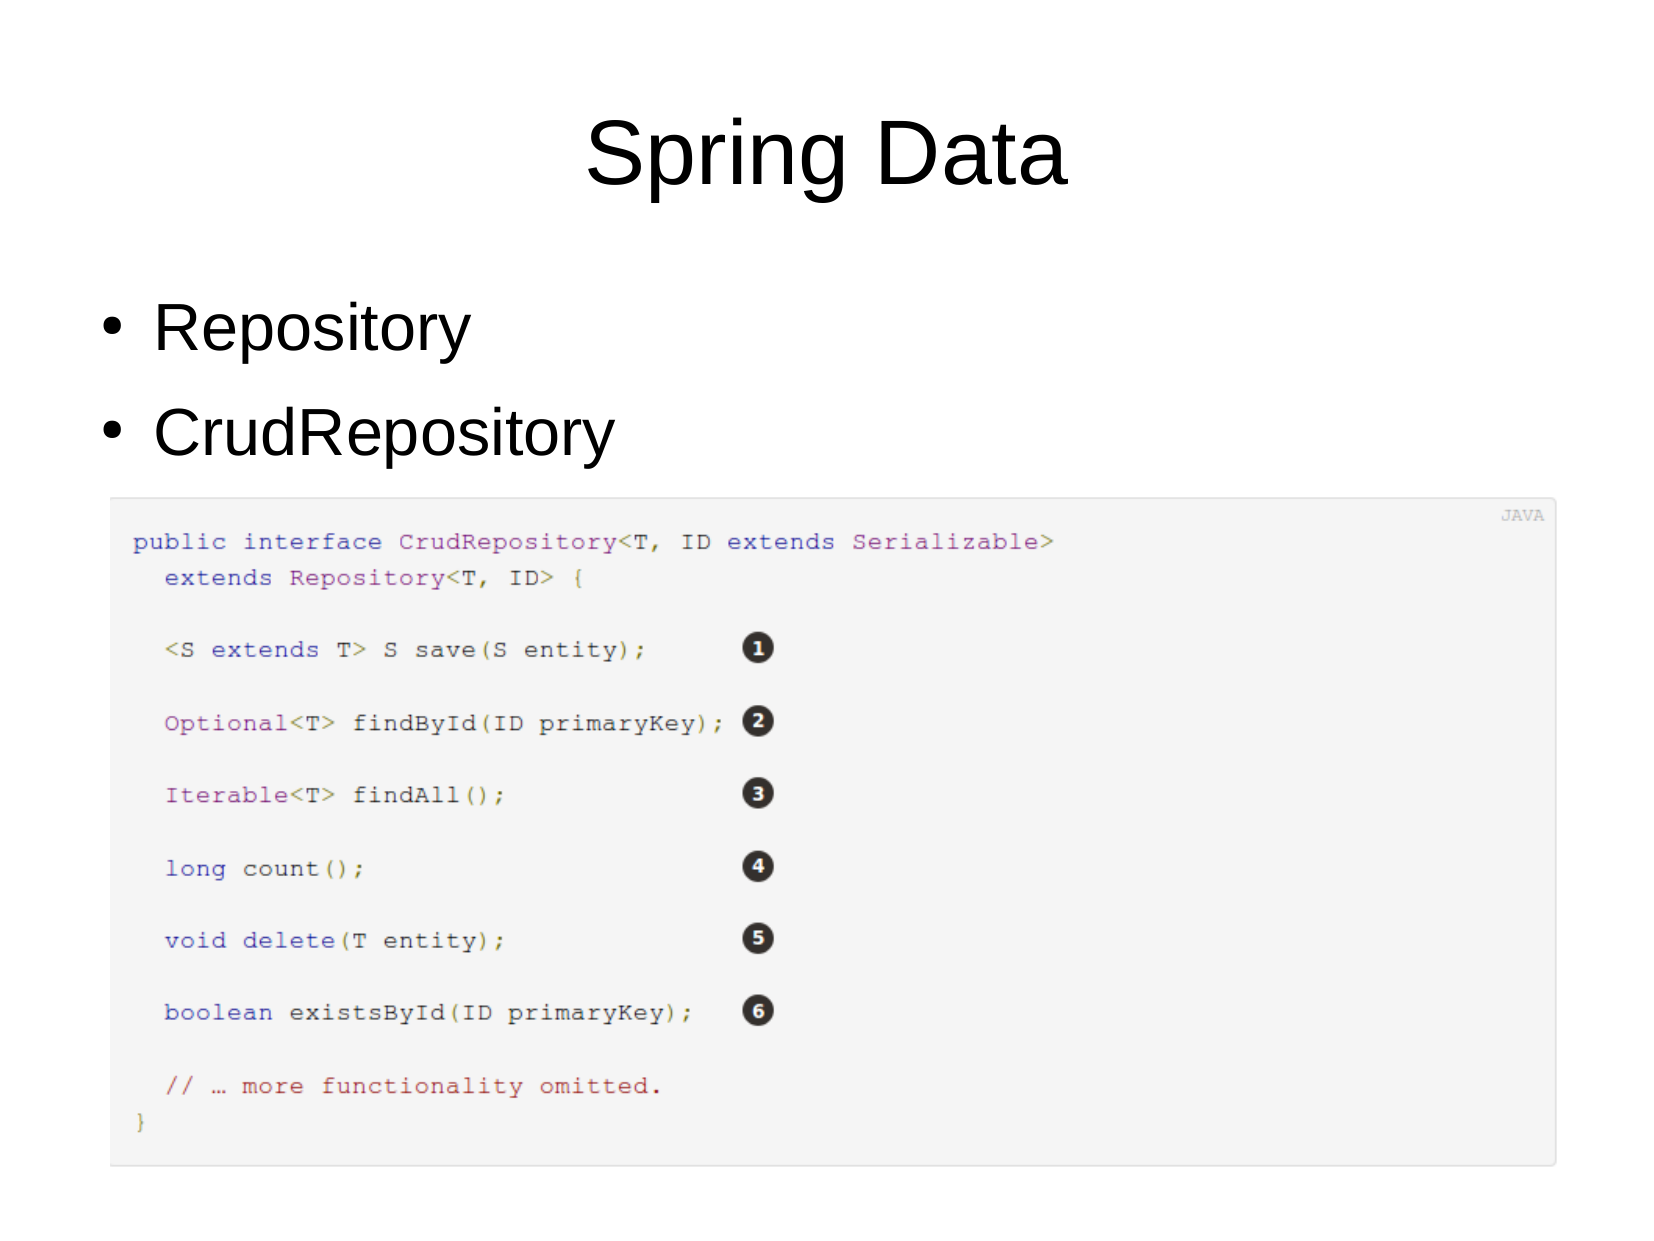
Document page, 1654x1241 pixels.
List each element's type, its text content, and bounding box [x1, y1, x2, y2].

title Spring Data [82, 49, 1571, 257]
picture [110, 496, 1561, 1171]
list Repository CrudRepository [82, 290, 1571, 1010]
